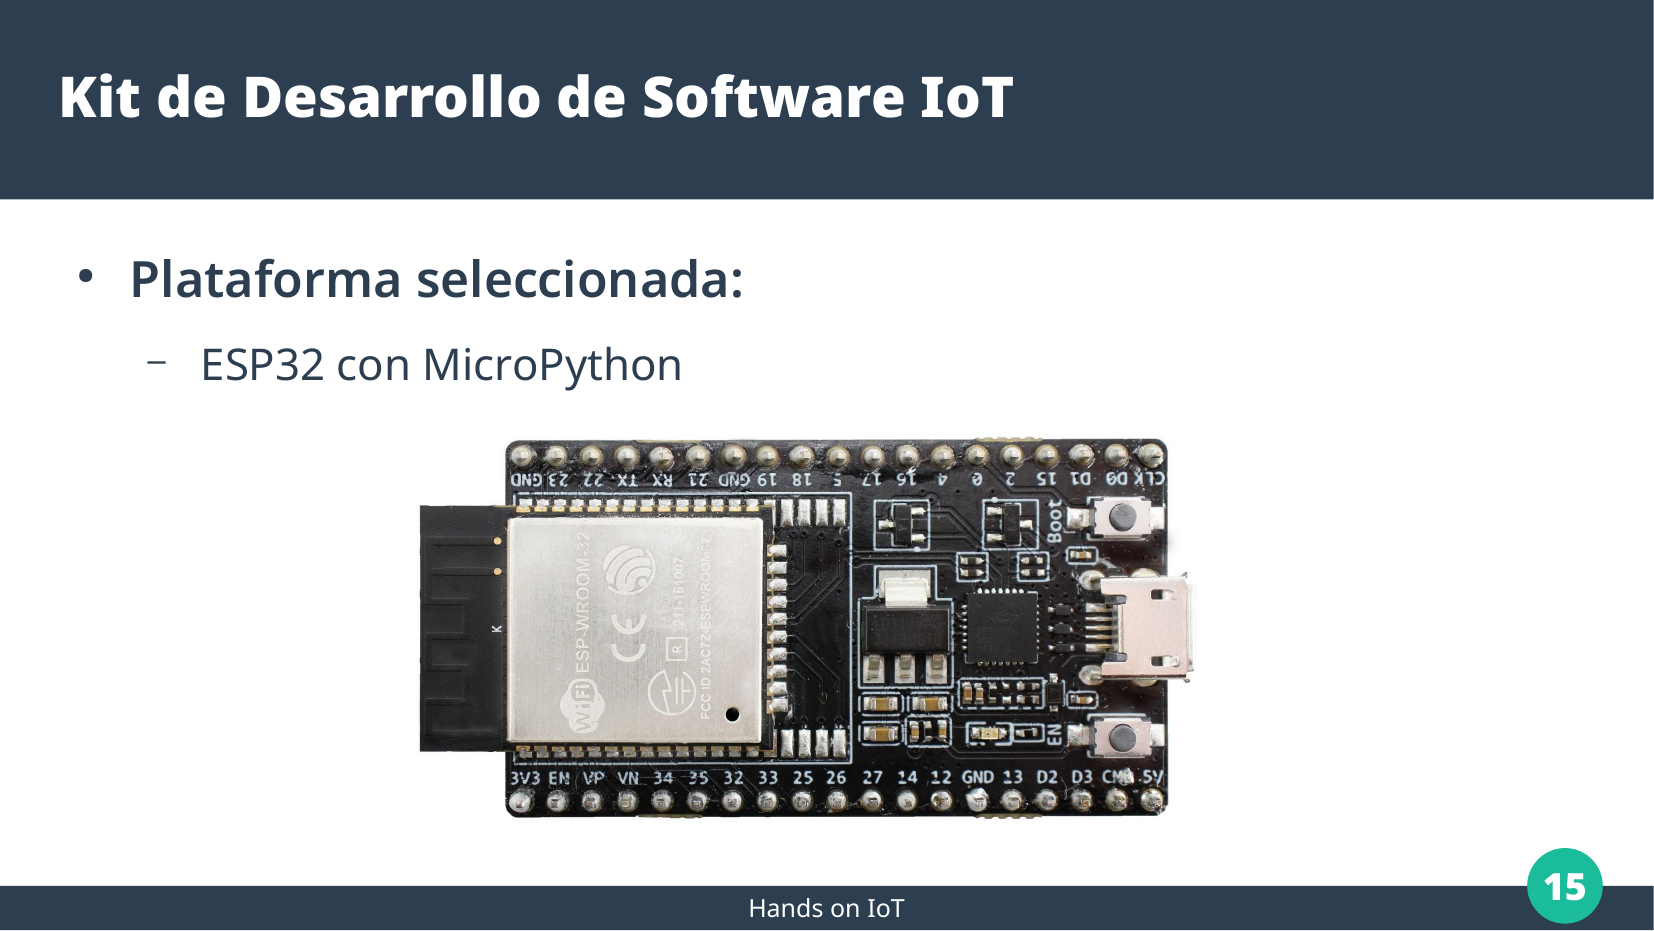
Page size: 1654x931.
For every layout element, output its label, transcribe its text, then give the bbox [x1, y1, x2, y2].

list Plataforma seleccionada: ESP32 con MicroPython [59, 243, 1595, 864]
title Kit de Desarrollo de Software IoT [59, 37, 1595, 155]
picture [412, 430, 1201, 826]
